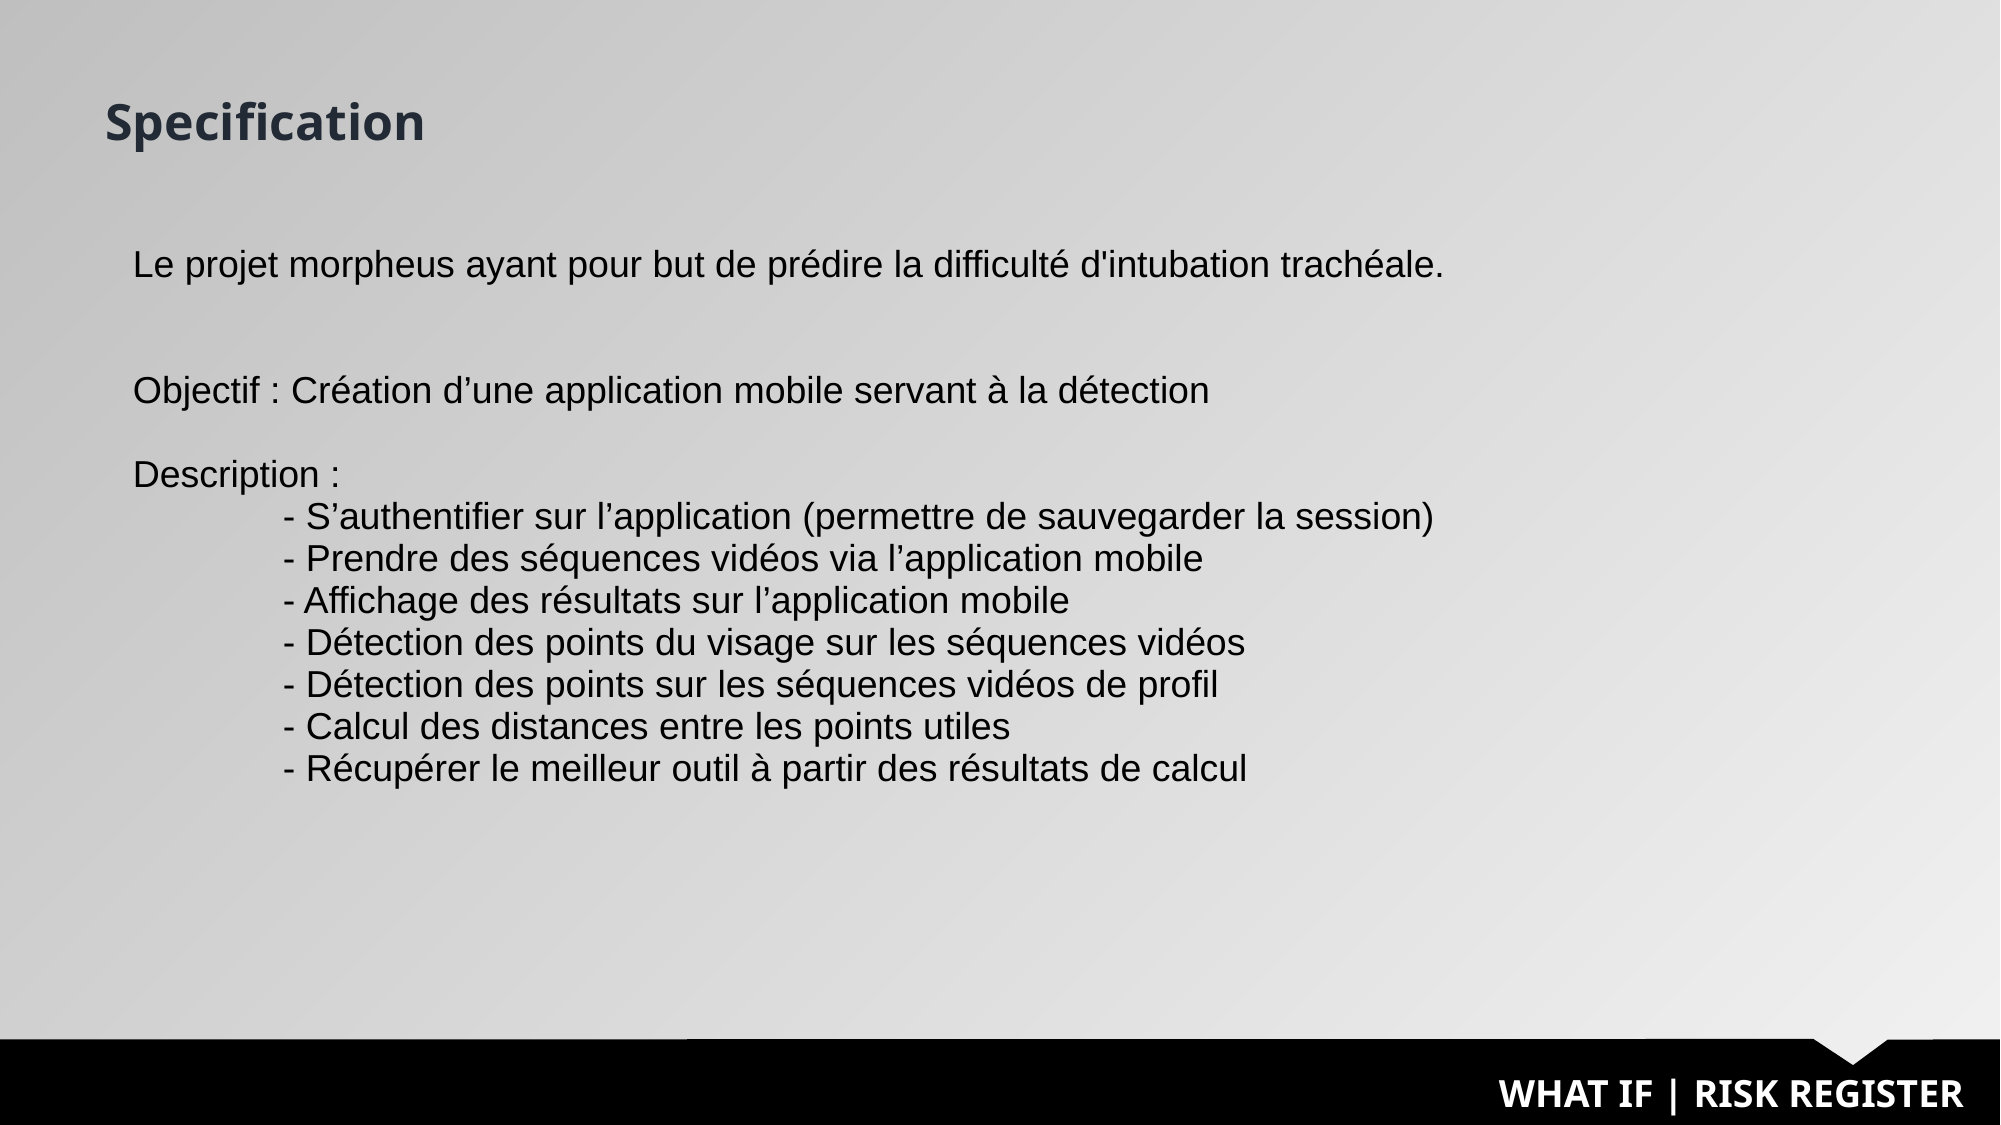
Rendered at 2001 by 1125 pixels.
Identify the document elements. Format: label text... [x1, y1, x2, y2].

text_box Specification [90, 82, 1426, 218]
text_box WHAT IF | RISK REGISTER [620, 1062, 1980, 1123]
text_box Le projet morpheus ayant pour but de prédire la difficulté d'intubation trachéale. Objectif : Création d’une application mobile servant à la détection Description : - S’authentifier sur l’application (permettre de sauvegarder la session) - Prendre des séquences vidéos via l’application mobile - Affichage des résultats sur l’application mobile - Détection des points du visage sur les séquences vidéos - Détection des points sur les séquences vidéos de profil - Calcul des distances entre les points utiles - Récupérer le meilleur outil à partir des résultats de calcul [118, 236, 1831, 881]
text_box [0, 1038, 2000, 1125]
